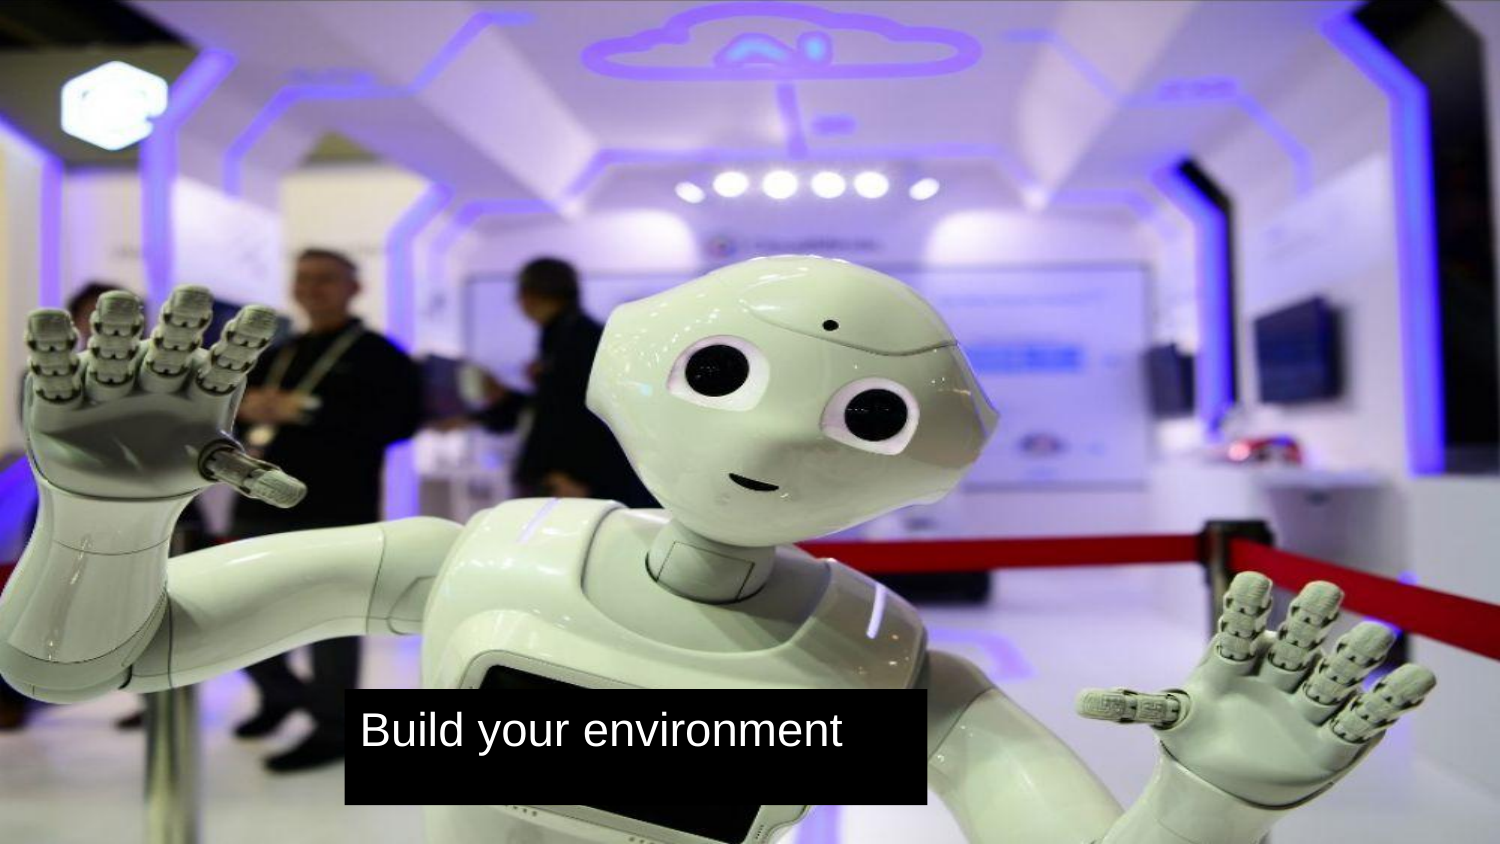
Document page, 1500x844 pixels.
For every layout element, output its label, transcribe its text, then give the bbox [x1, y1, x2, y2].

title Build your environment [344, 689, 928, 806]
picture [0, 0, 1500, 844]
